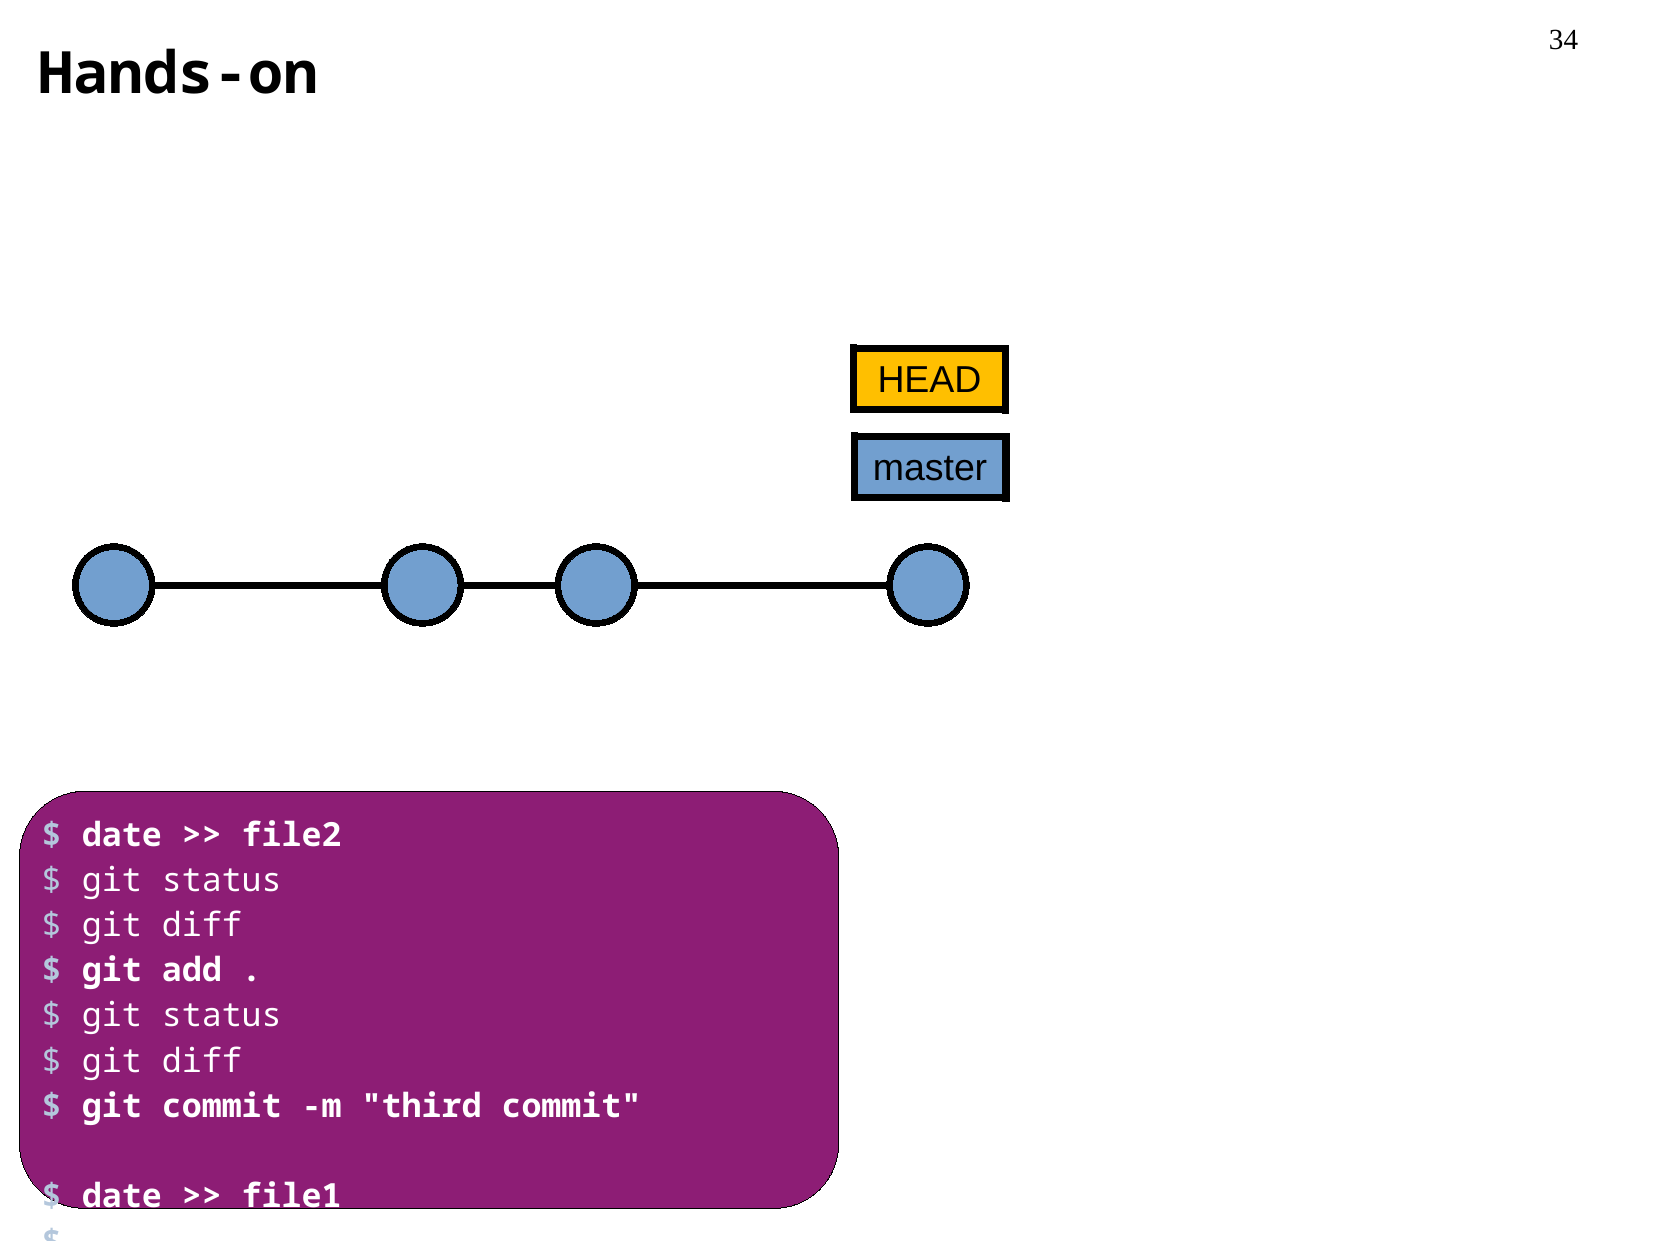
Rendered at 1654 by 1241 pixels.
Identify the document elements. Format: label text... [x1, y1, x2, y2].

text_box master [858, 440, 1002, 494]
text_box HEAD [857, 352, 1002, 406]
text_box [19, 827, 26, 1172]
text_box Hands-on [23, 23, 969, 237]
text_box [851, 432, 1010, 502]
text_box [47, 791, 839, 1209]
text_box [850, 344, 1009, 414]
text_box [72, 543, 970, 627]
text_box $ date >> file2 $ git status $ git diff $ git add . $ git status $ git diff $ git commit -m "third commit" $ date >> file1 $ git commit -am "4th commit" [26, 803, 709, 1241]
